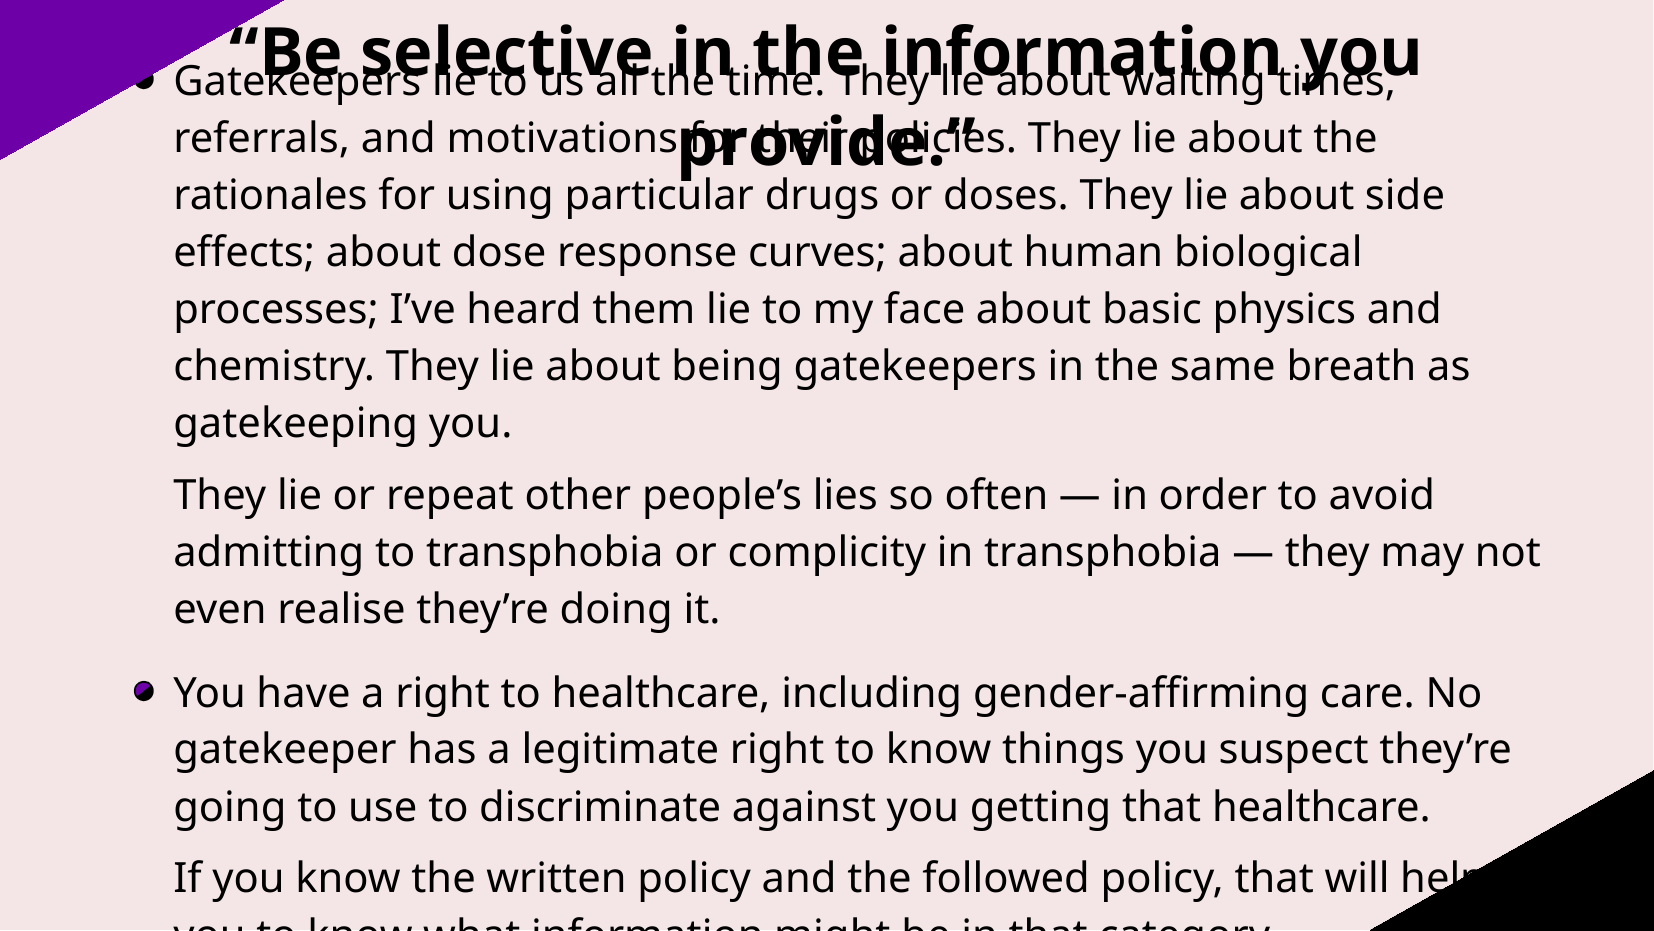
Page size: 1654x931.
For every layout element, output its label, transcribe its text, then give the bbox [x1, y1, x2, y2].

text_box [1370, 770, 1654, 931]
picture [132, 73, 155, 91]
text_box [0, 0, 284, 160]
title “Be selective in the information you provide.” [82, 35, 1571, 154]
subtitle Gatekeepers lie to us all the time. They lie about waiting times, referrals, and motivations for their policies. They lie about the rationales for using particular drugs or doses. They lie about side effects; about dose response curves; about human biological processes; I’ve heard them lie to my face about basic physics and chemistry. They lie about being gatekeepers in the same breath as gatekeeping you. They lie or repeat other people’s lies so often — in order to avoid admitting to transphobia or complicity in transphobia — they may not even realise they’re doing it. You have a right to healthcare, including gender-affirming care. No gatekeeper has a legitimate right to know things you suspect they’re going to use to discriminate against you getting that healthcare. If you know the written policy and the followed policy, that will help you to know what information might be in that category. [132, 140, 1547, 872]
